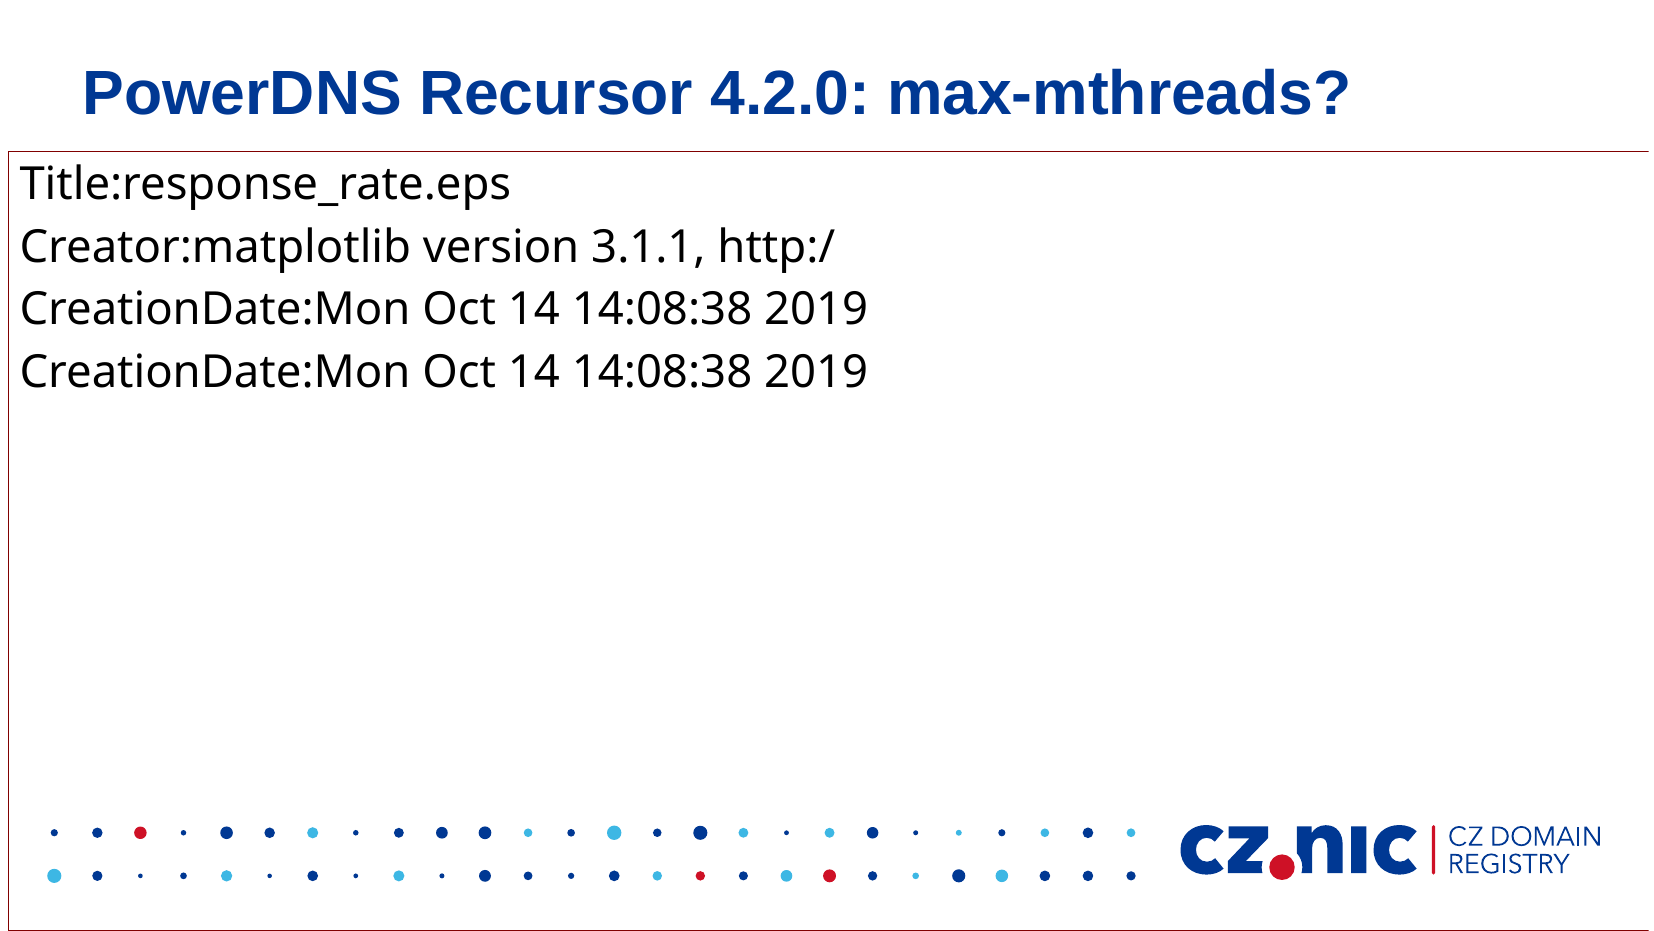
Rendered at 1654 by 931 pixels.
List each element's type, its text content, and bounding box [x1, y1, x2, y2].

title PowerDNS Recursor 4.2.0: max-mthreads? [82, 53, 1571, 133]
picture [4, 147, 1649, 931]
